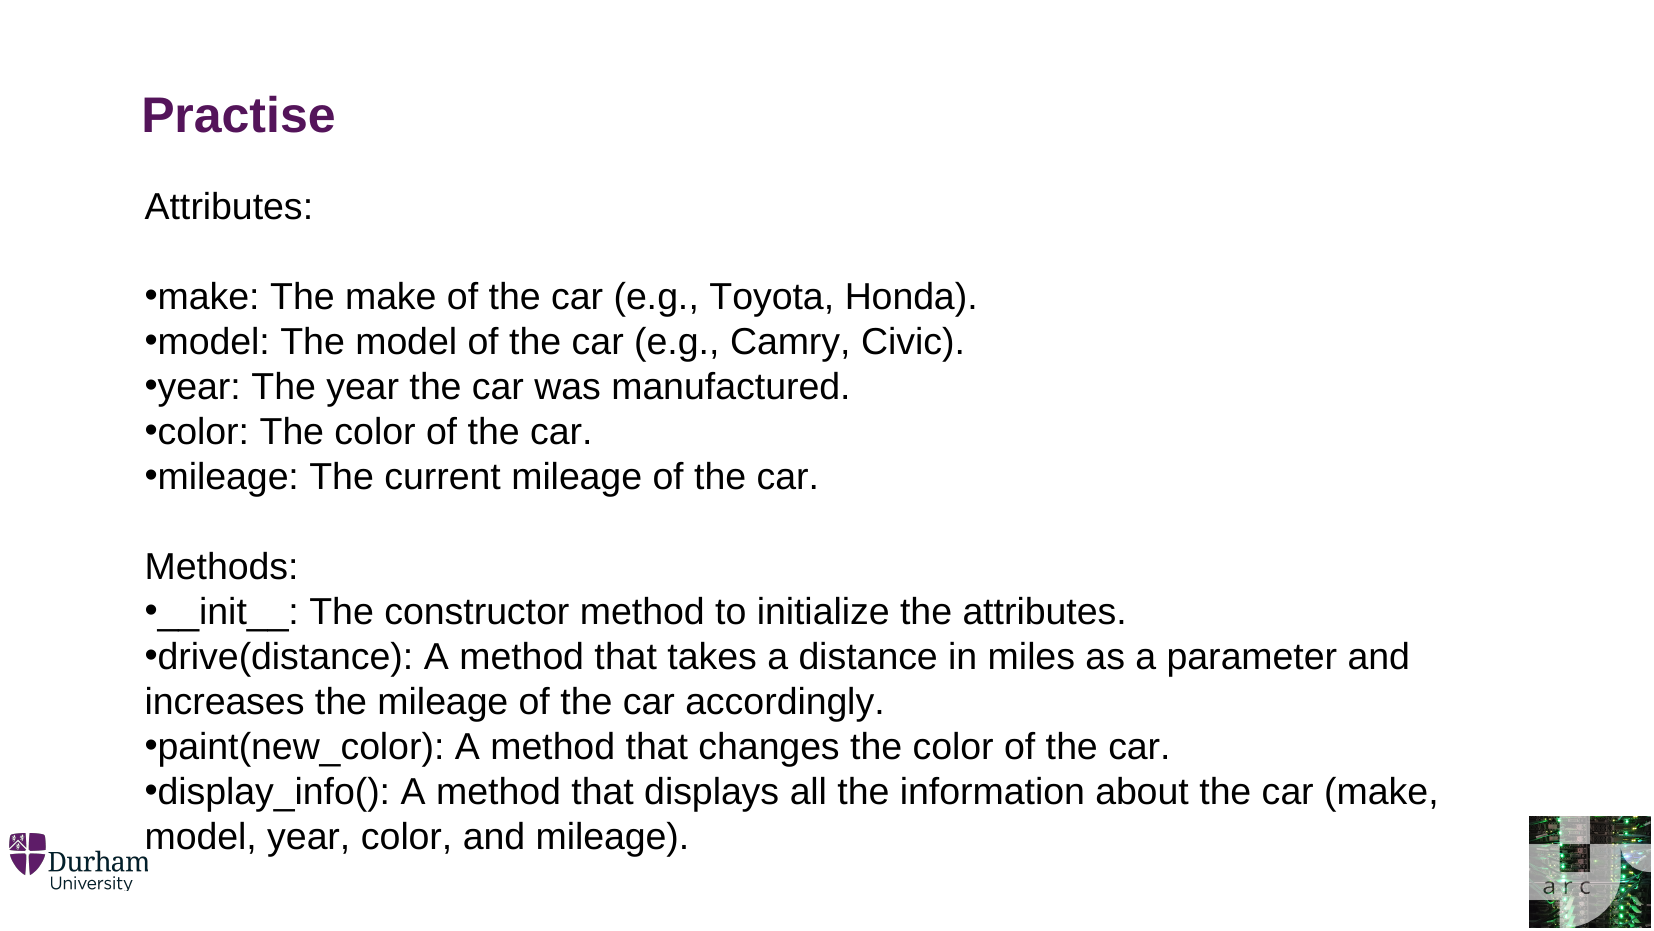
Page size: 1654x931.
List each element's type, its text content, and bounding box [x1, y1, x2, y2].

text_box Attributes: make: The make of the car (e.g., Toyota, Honda). model: The model of the car (e.g., Camry, Civic). year: The year the car was manufactured. color: The color of the car. mileage: The current mileage of the car. Methods: __init__: The constructor method to initialize the attributes. drive(distance): A method that takes a distance in miles as a parameter and increases the mileage of the car accordingly. paint(new_color): A method that changes the color of the car. display_info(): A method that displays all the information about the car (make, model, year, color, and mileage). [129, 174, 1548, 866]
text_box Practise [126, 75, 351, 151]
picture [1529, 816, 1651, 928]
picture [9, 833, 148, 891]
